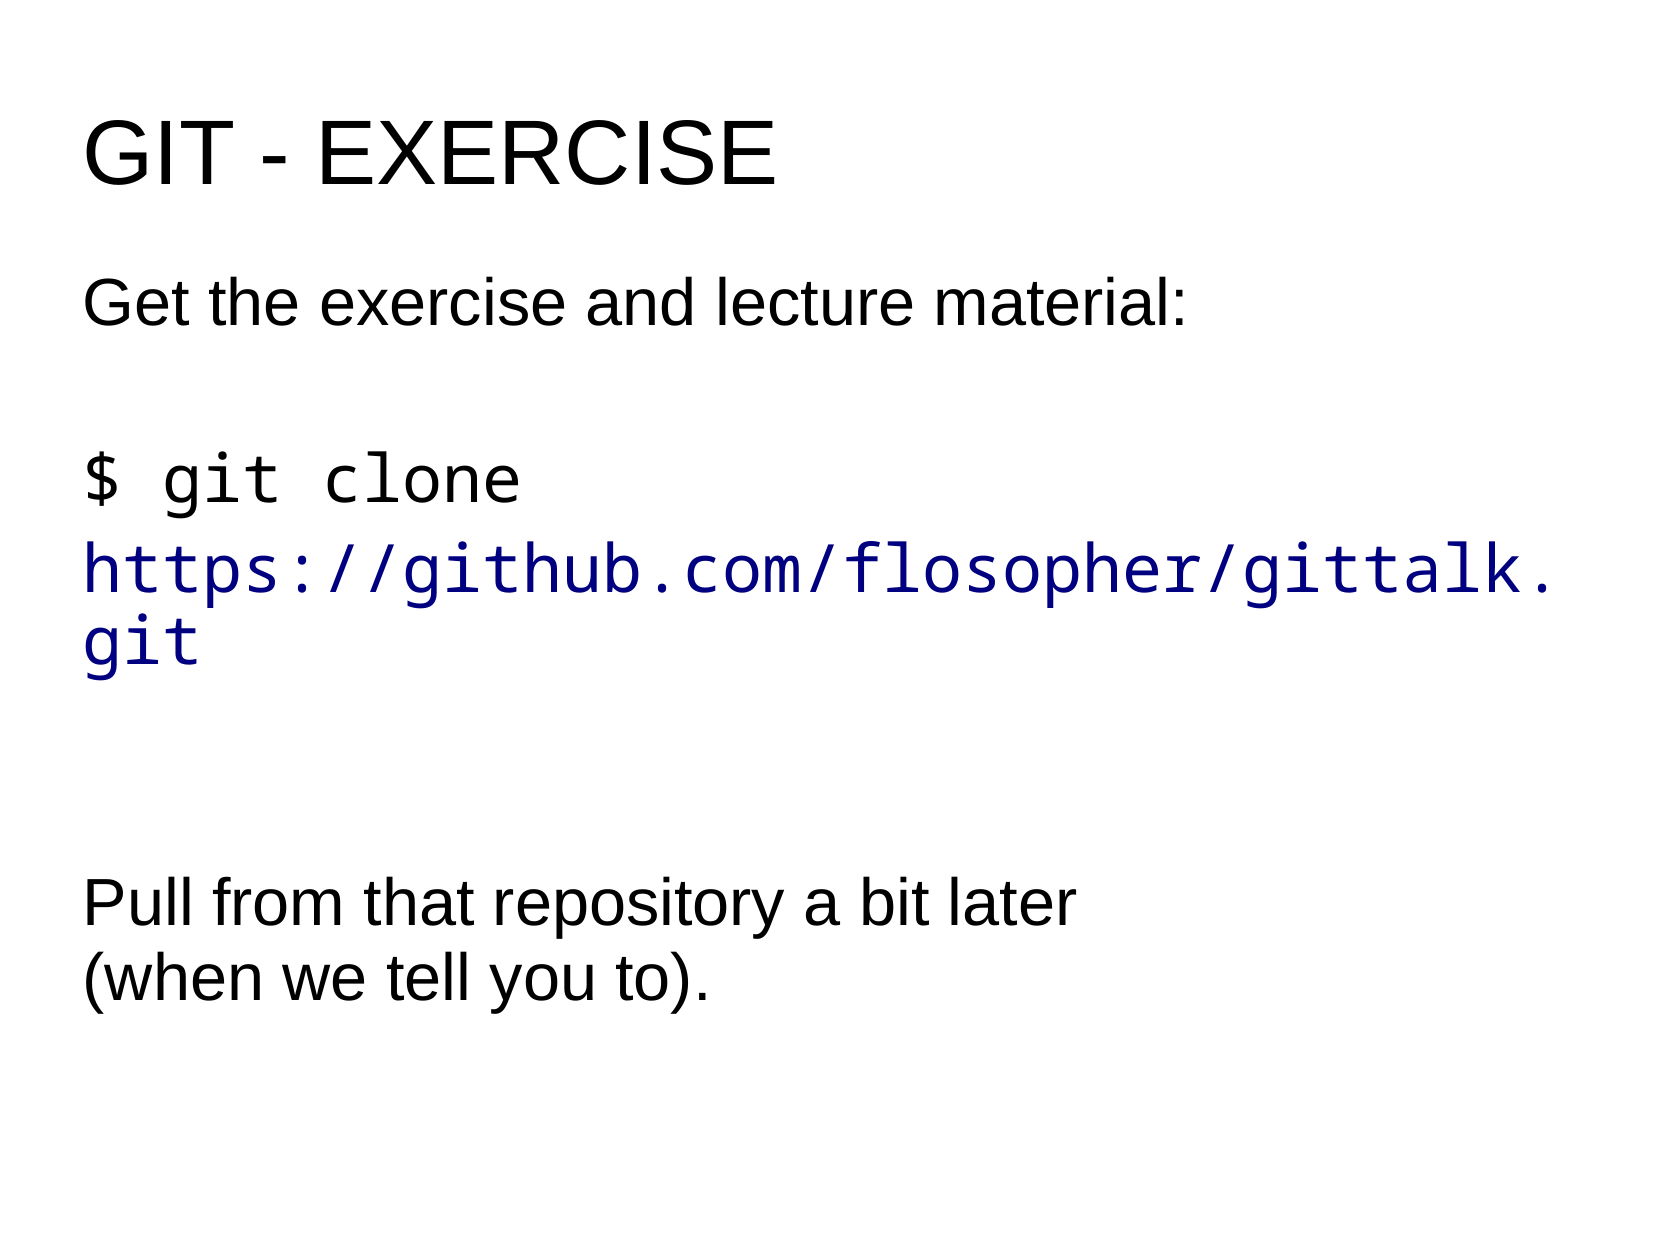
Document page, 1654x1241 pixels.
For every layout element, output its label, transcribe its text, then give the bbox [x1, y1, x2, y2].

text_box [82, 290, 1571, 1025]
title GIT - EXERCISE [82, 49, 1571, 257]
